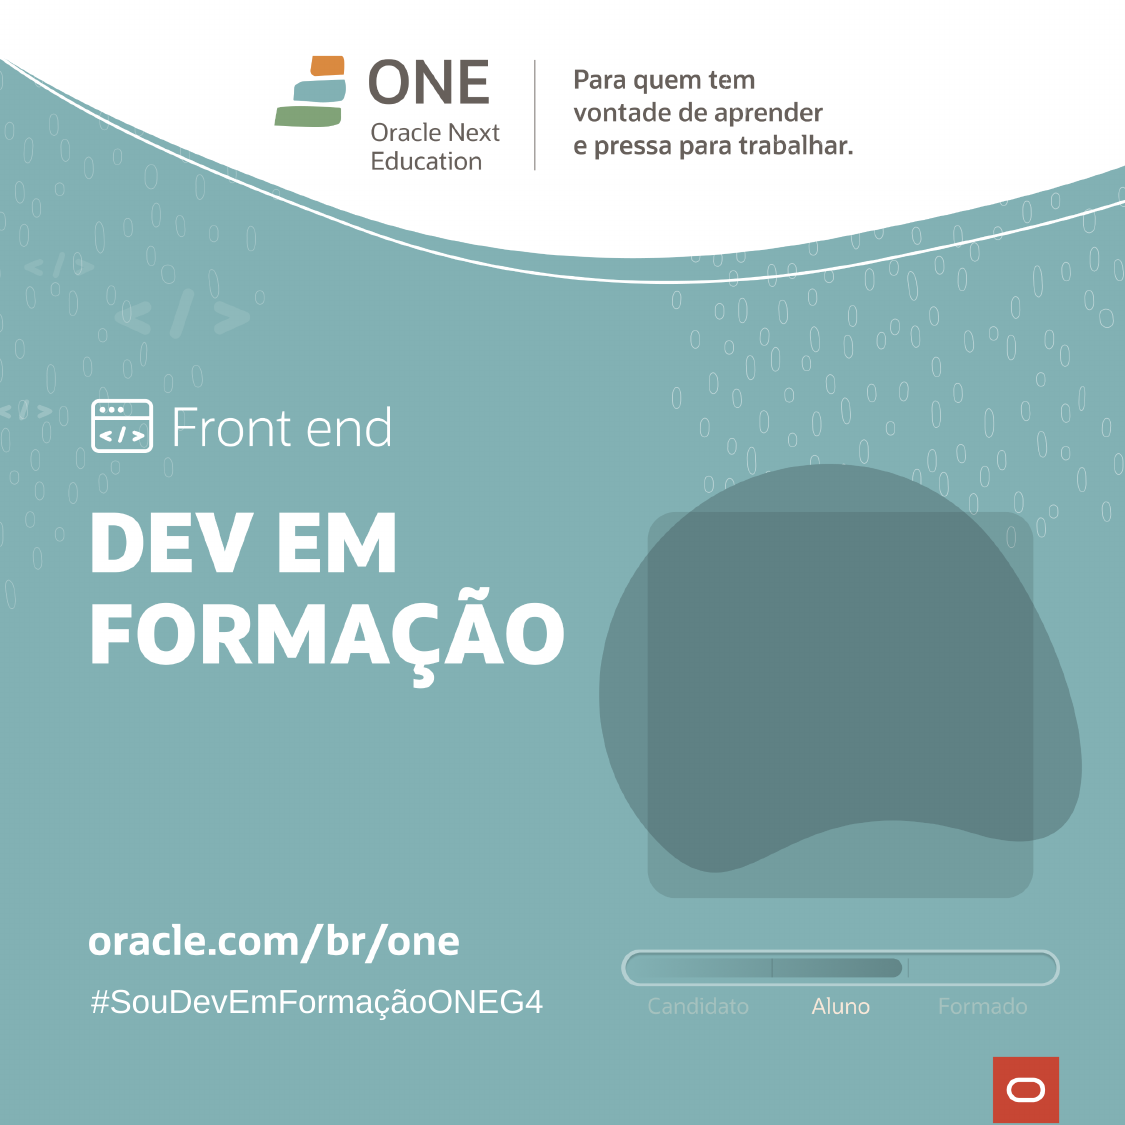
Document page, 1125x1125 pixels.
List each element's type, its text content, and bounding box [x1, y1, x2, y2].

picture [0, 0, 1125, 1125]
text_box #SouDevEmFormaçãoONEG4 [76, 972, 560, 1028]
